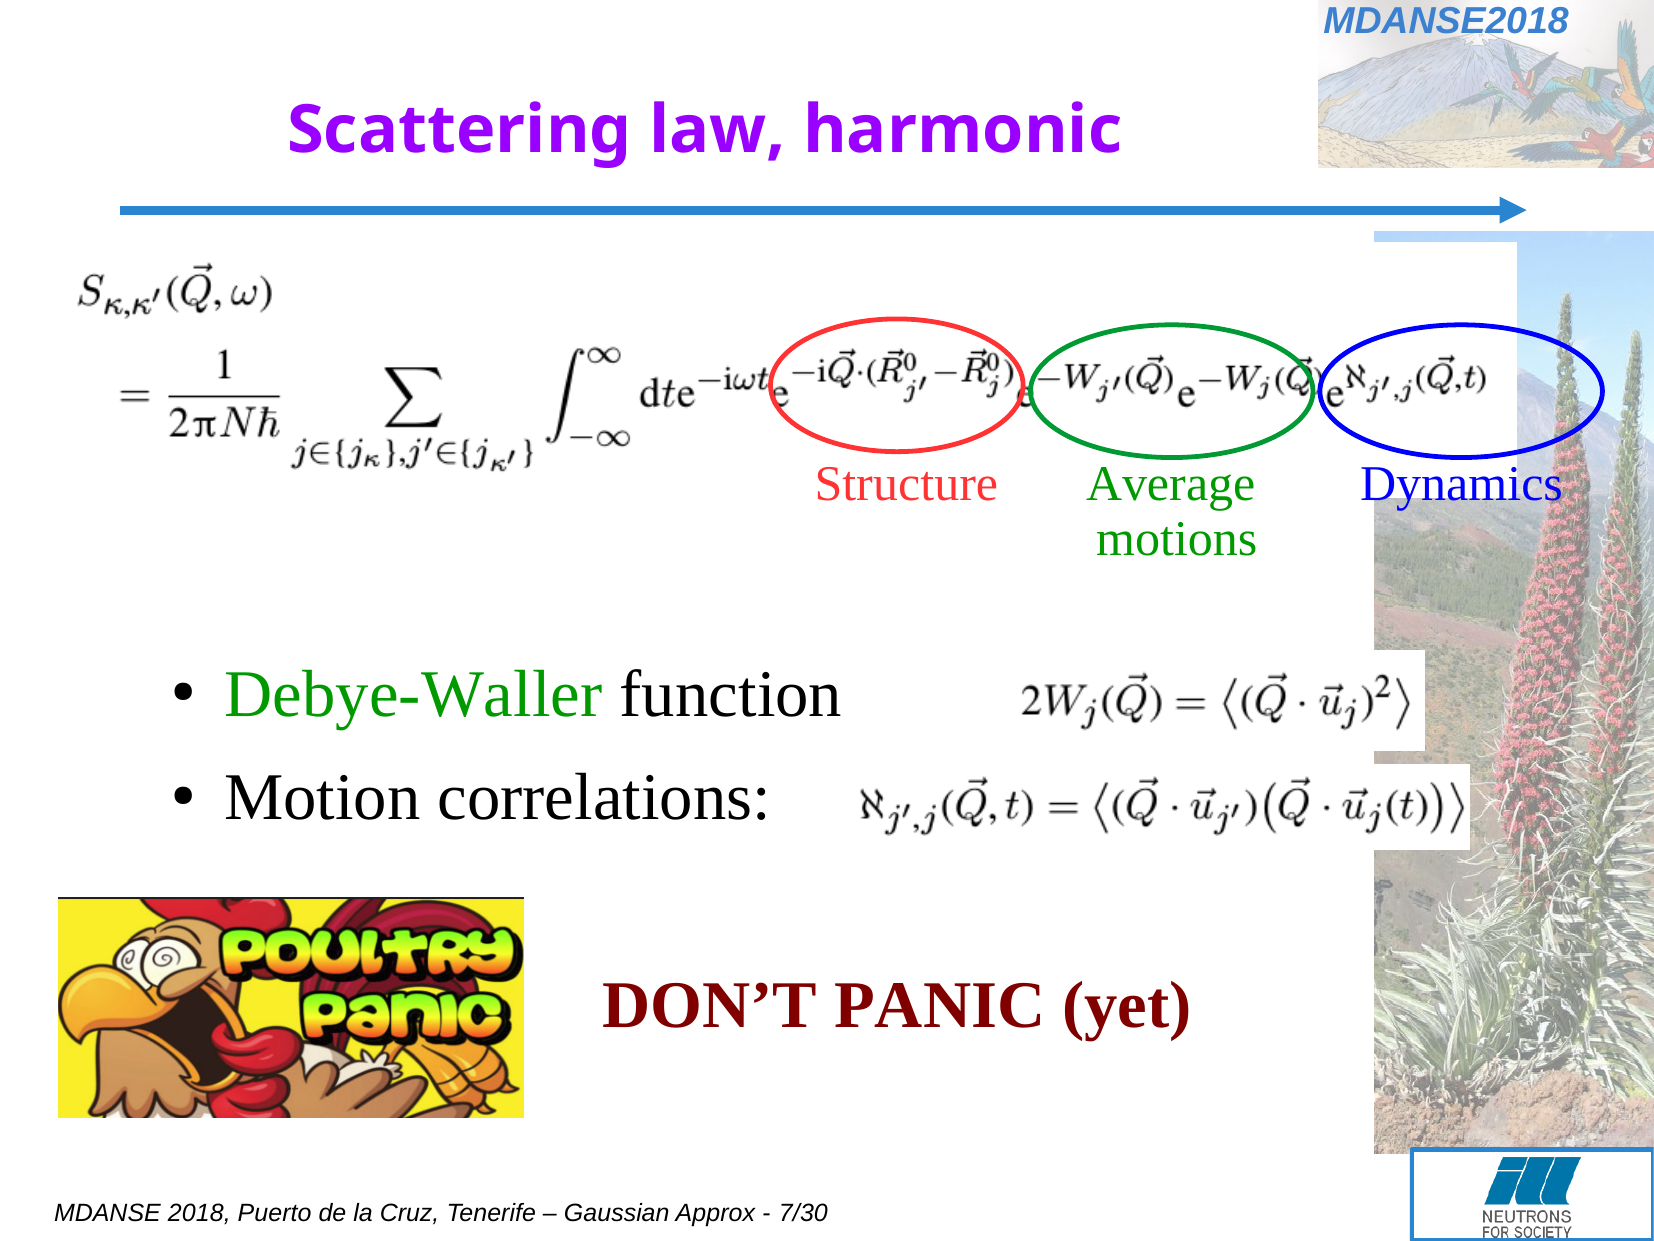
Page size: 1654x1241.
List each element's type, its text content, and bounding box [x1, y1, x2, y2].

text_box Structure [738, 455, 978, 512]
list Debye-Waller function Motion correlations: DON’T PANIC (yet) [82, 498, 1571, 1042]
text_box Dynamics [1293, 455, 1630, 512]
picture [1479, 1153, 1583, 1241]
picture [1033, 328, 1310, 455]
picture [985, 650, 1425, 751]
picture [58, 897, 524, 1118]
picture [1323, 328, 1517, 455]
picture [773, 322, 1020, 449]
text_box Average motions [978, 455, 1376, 567]
title Scattering law, harmonic [82, 49, 1328, 203]
picture [28, 242, 1517, 498]
